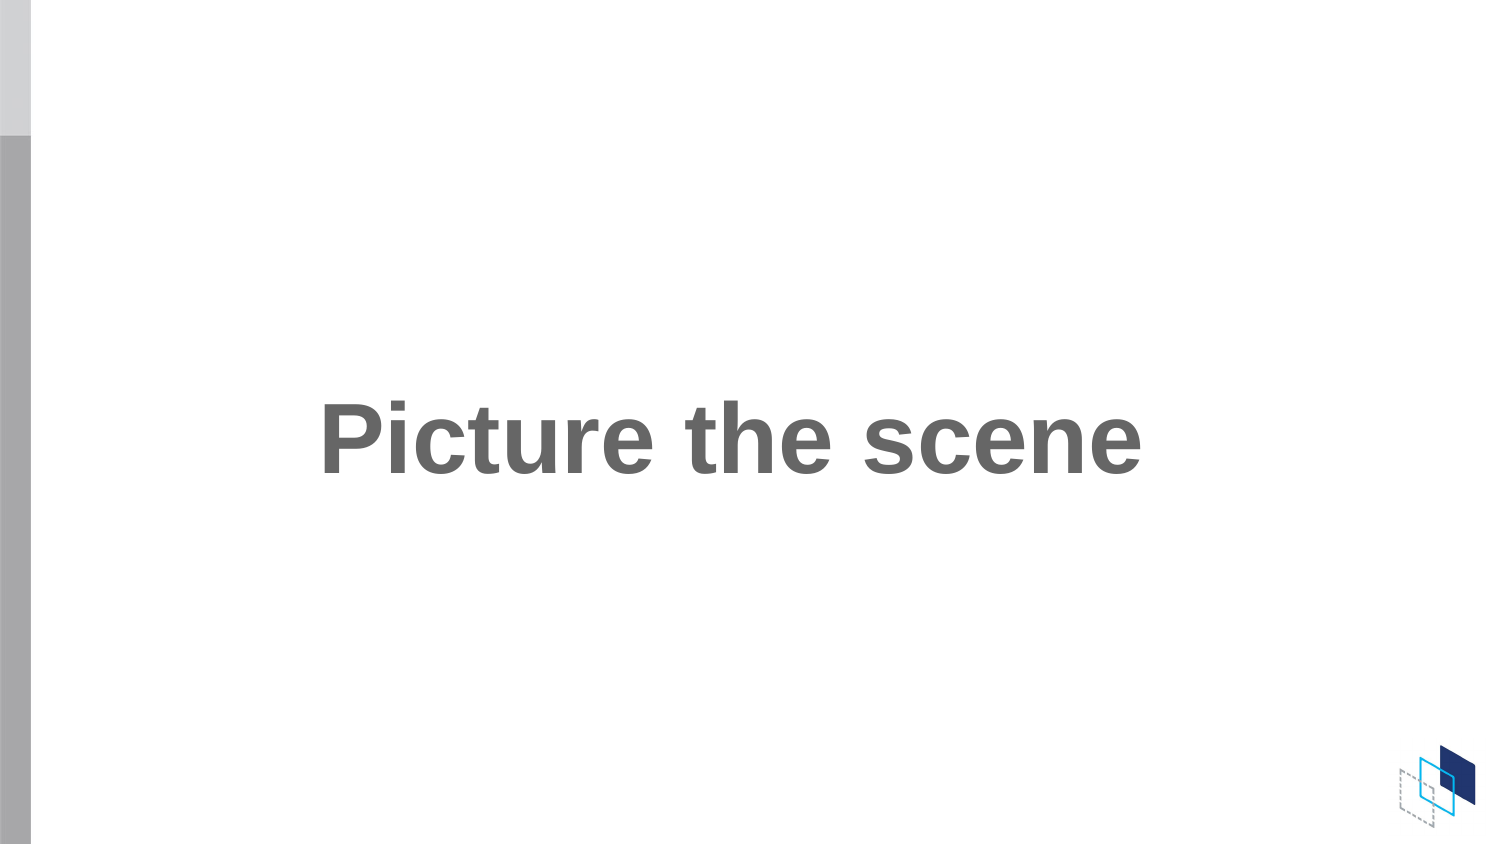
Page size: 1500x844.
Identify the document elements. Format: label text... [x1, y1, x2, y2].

picture [0, 0, 37, 844]
picture [1388, 738, 1486, 836]
list Picture the scene [75, 127, 1389, 739]
